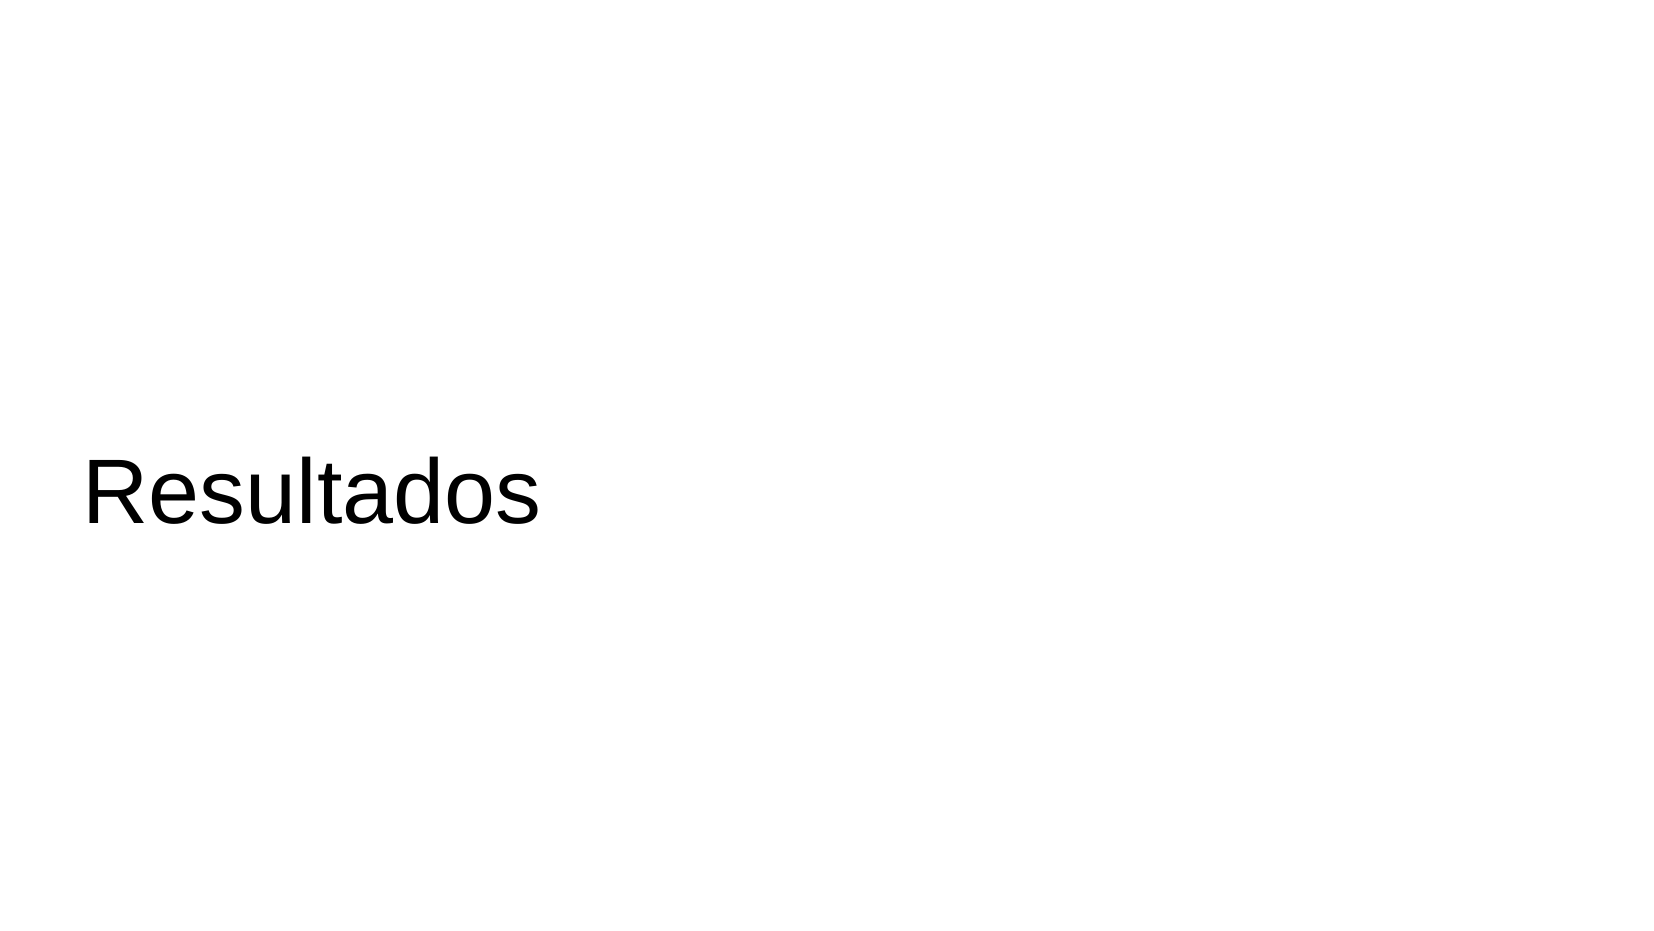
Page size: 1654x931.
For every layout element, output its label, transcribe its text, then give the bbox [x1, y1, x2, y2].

title Resultados [82, 315, 1571, 668]
